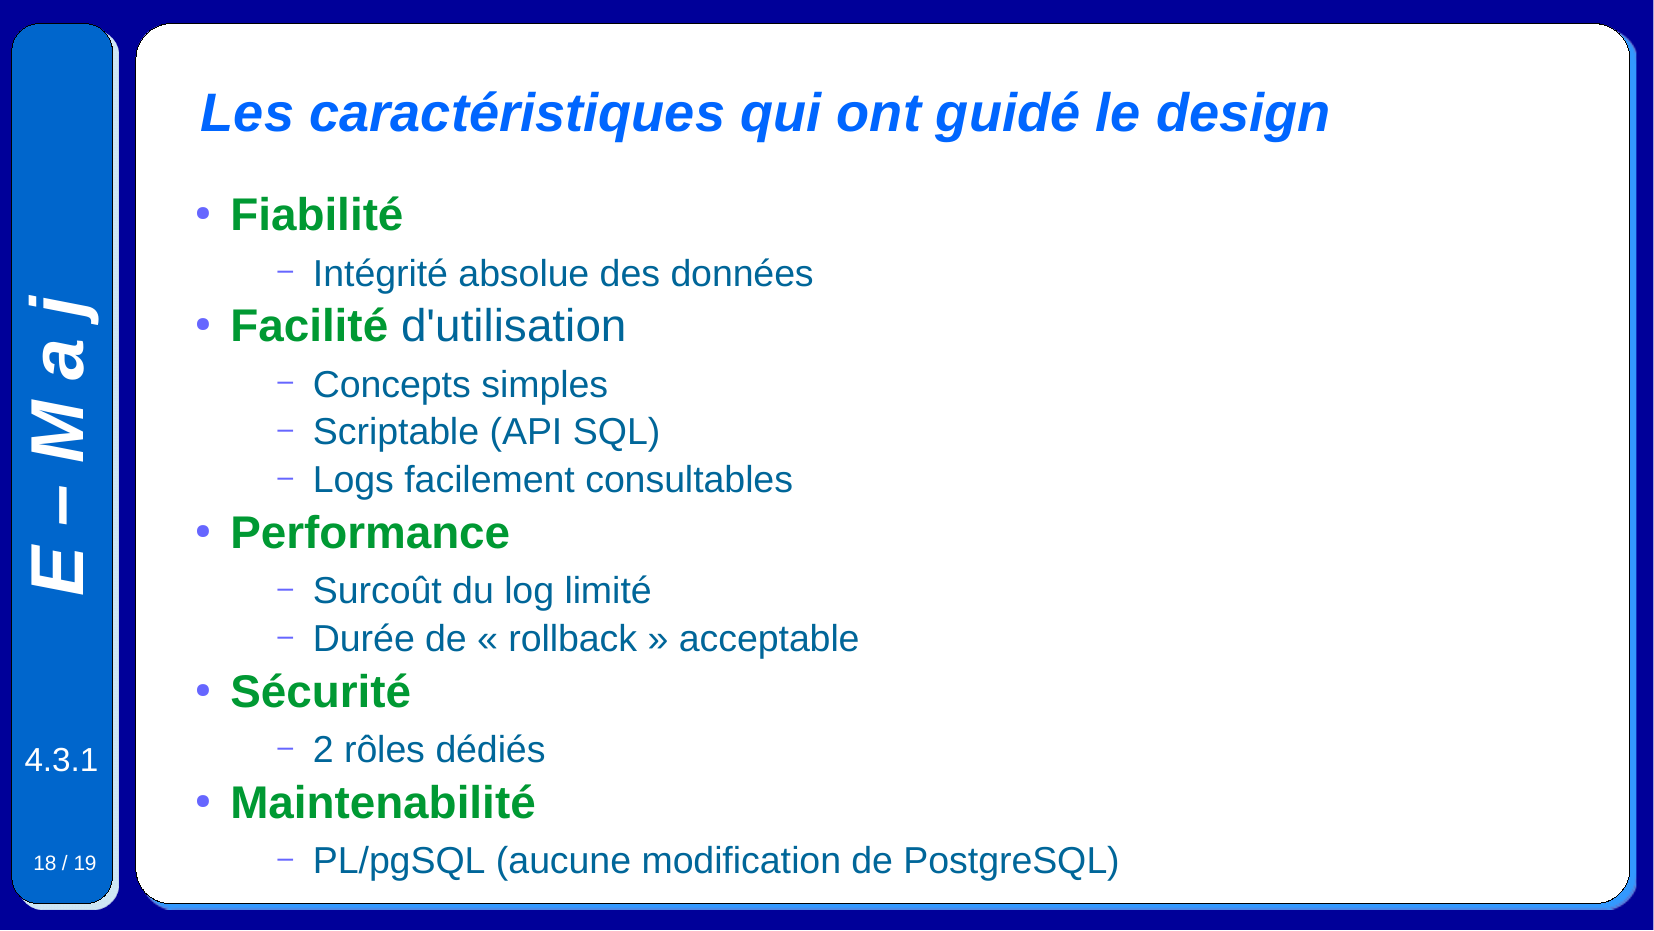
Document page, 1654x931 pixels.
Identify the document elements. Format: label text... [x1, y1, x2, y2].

list Fiabilité Intégrité absolue des données Facilité d'utilisation Concepts simples Scriptable (API SQL) Logs facilement consultables Performance Surcoût du log limité Durée de « rollback » acceptable Sécurité 2 rôles dédiés Maintenabilité PL/pgSQL (aucune modification de PostgreSQL) [177, 188, 1587, 882]
title Les caractéristiques qui ont guidé le design [200, 34, 1575, 188]
